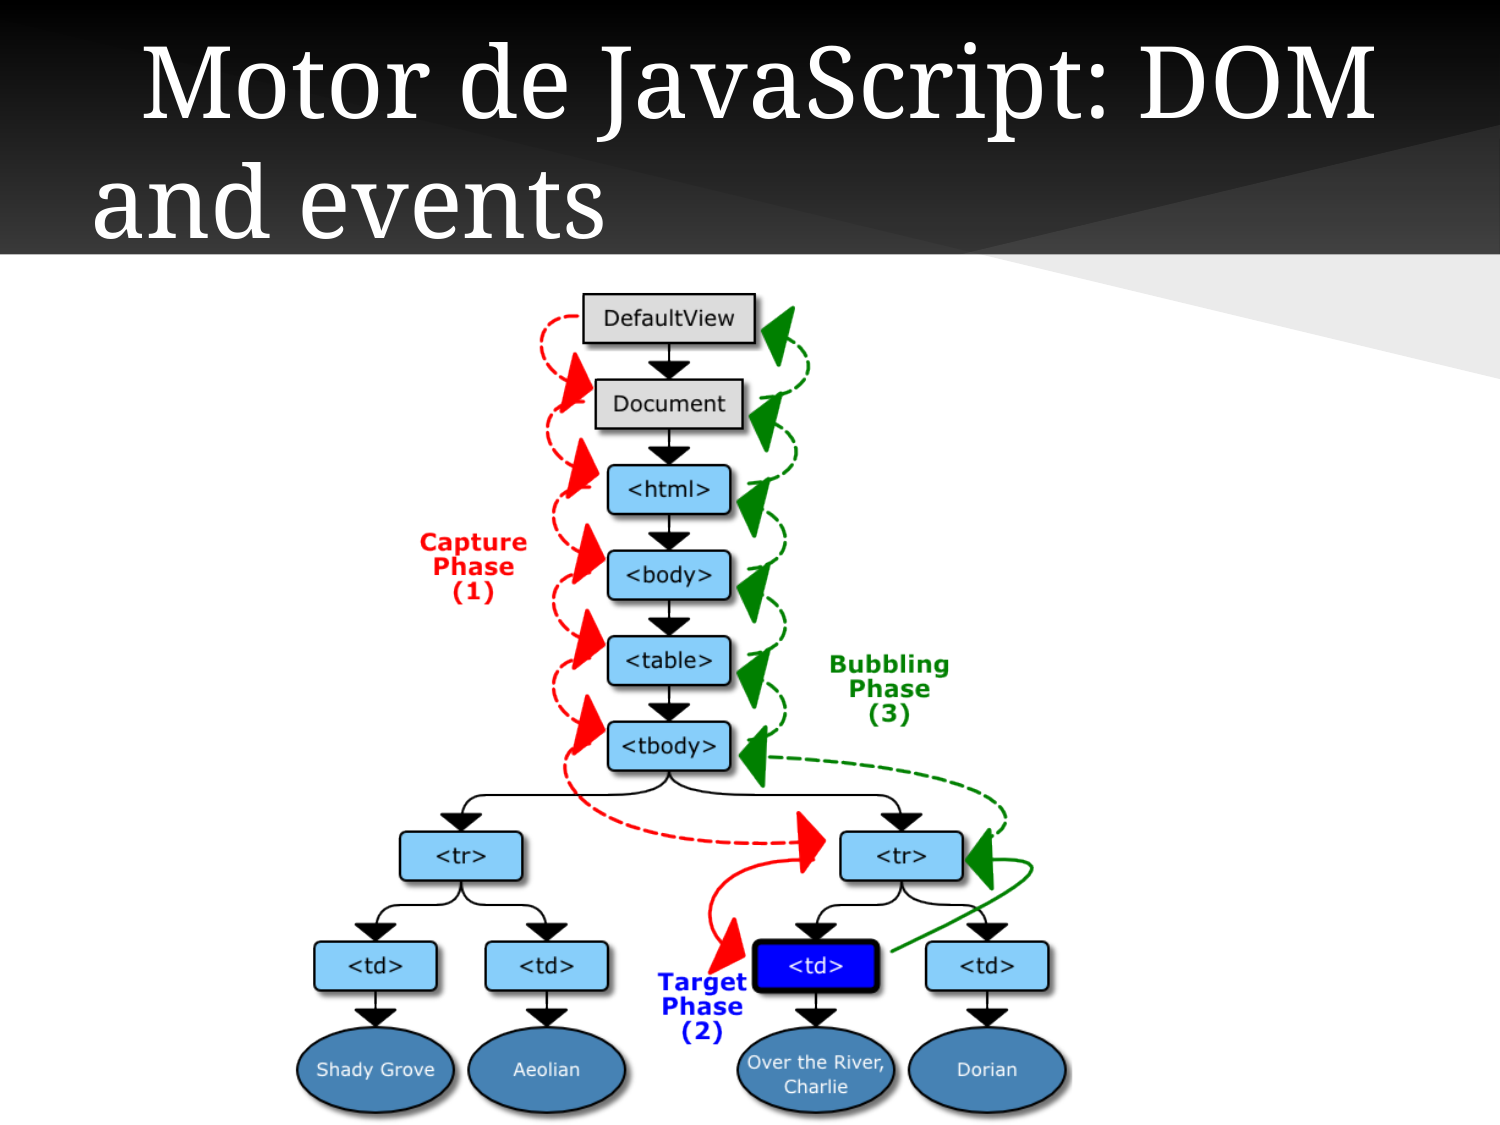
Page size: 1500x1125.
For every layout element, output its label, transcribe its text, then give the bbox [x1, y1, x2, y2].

title Motor de JavaScript: DOM and events [75, 45, 1425, 233]
text_box [290, 282, 1073, 1125]
